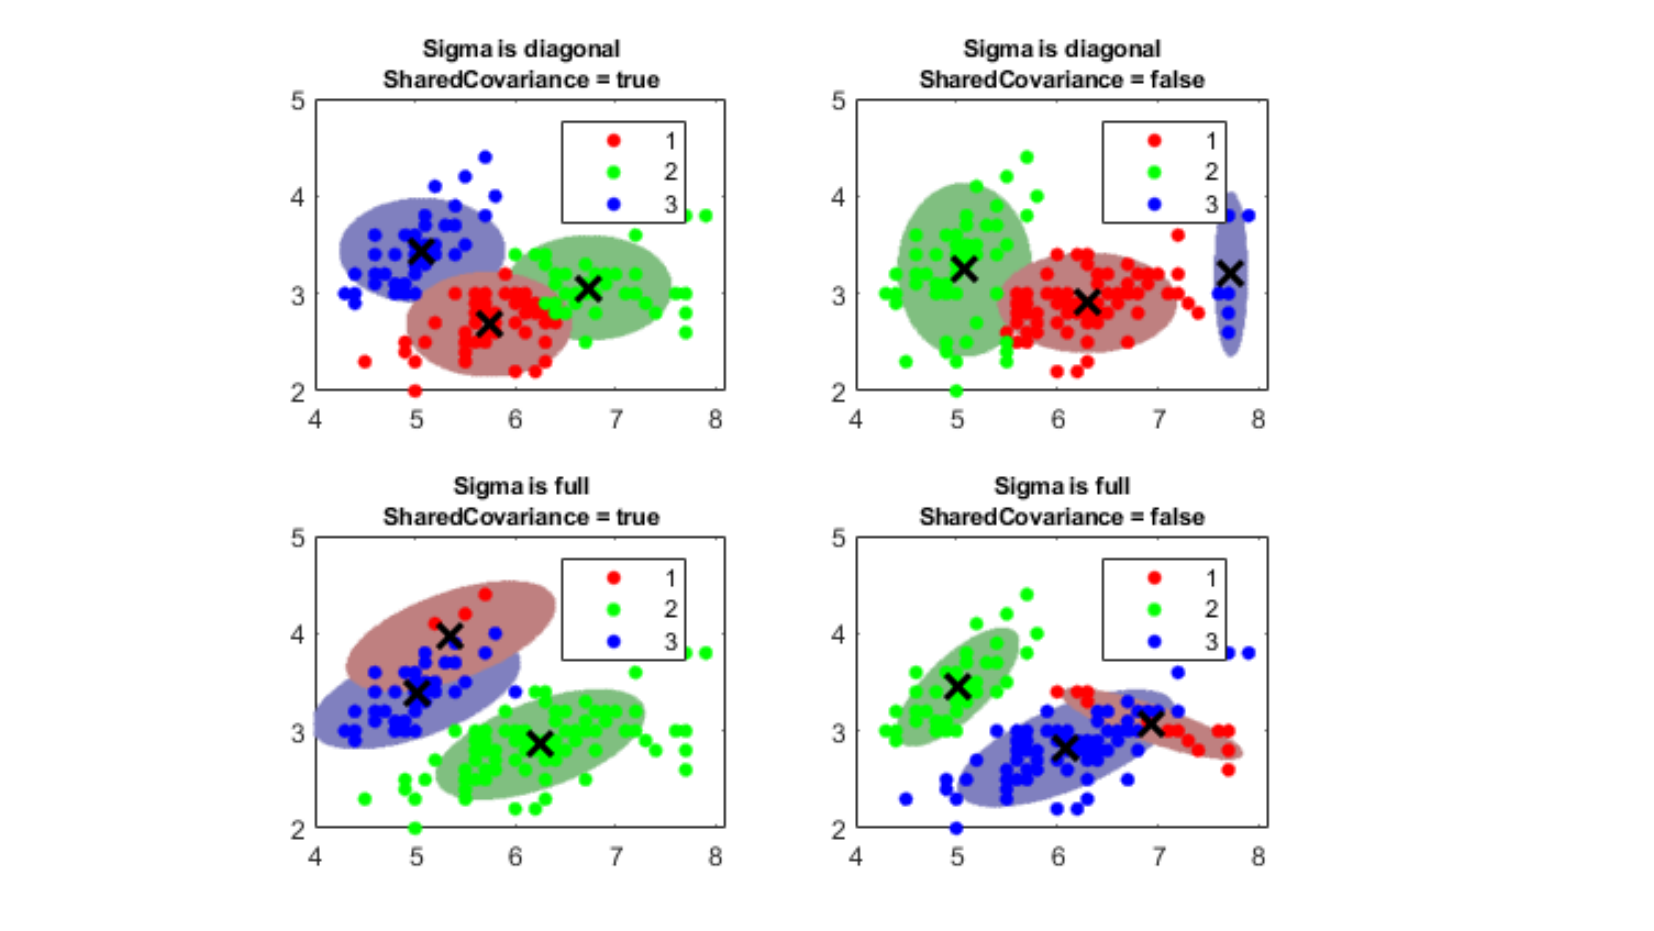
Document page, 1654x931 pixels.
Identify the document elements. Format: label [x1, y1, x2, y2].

picture [155, 7, 1386, 931]
